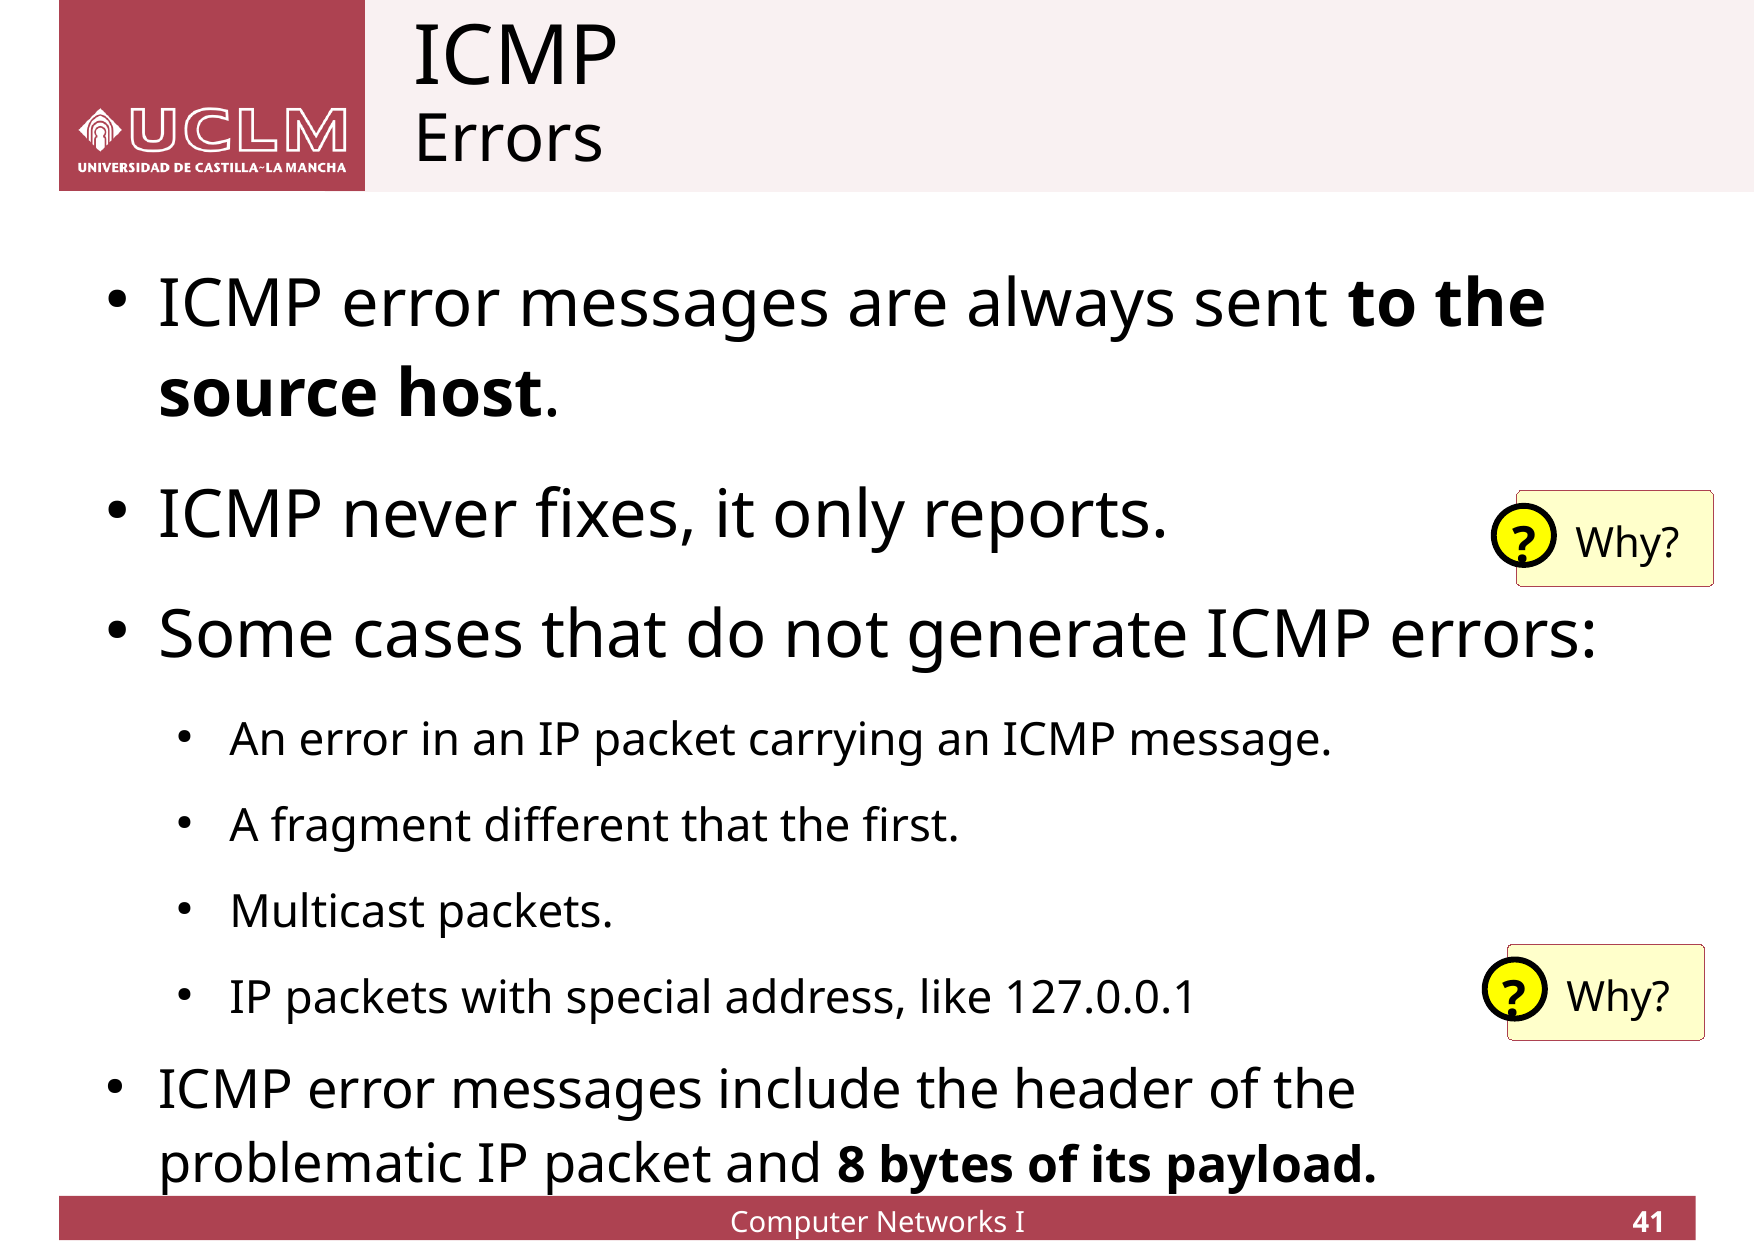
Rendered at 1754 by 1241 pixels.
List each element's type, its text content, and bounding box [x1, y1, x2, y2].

picture [59, 0, 365, 191]
text_box ? [1500, 957, 1530, 1032]
title ICMP Errors [413, 0, 1667, 198]
list ICMP error messages are always sent to the source host. ICMP never fixes, it only reports. Some cases that do not generate ICMP errors: An error in an IP packet carrying an ICMP message. A fragment different that the first. Multicast packets. IP packets with special address, like 127.0.0.1 ICMP error messages include the header of the problematic IP packet and 8 bytes of its payload. [87, 254, 1667, 1108]
text_box [1539, 509, 1554, 561]
text_box Why? [1516, 490, 1714, 587]
text_box [1493, 509, 1509, 562]
text_box ? [1509, 503, 1539, 578]
text_box [1530, 963, 1545, 1015]
text_box [1484, 963, 1500, 1015]
text_box Why? [1507, 944, 1705, 1041]
